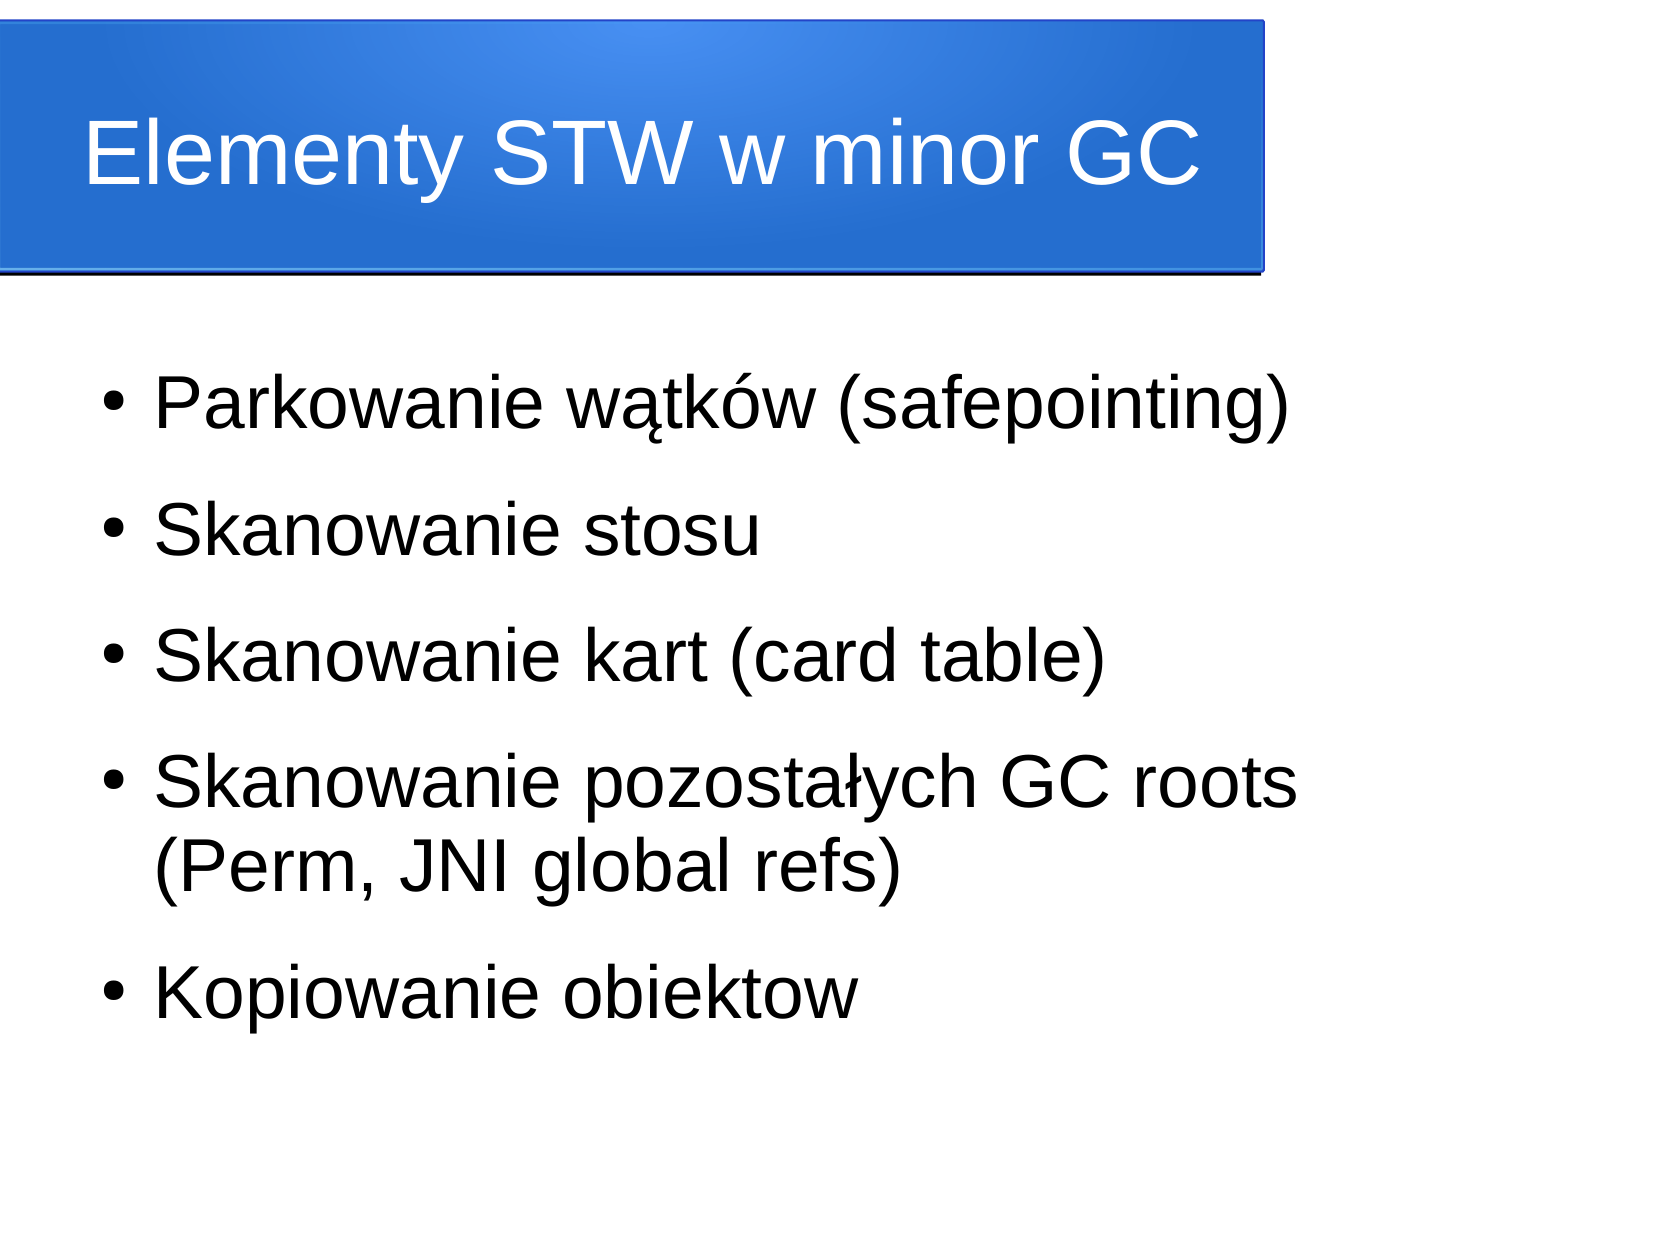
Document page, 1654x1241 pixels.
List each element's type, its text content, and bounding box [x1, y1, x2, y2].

title Elementy STW w minor GC [82, 49, 1250, 257]
list Parkowanie wątków (safepointing) Skanowanie stosu Skanowanie kart (card table) Skanowanie pozostałych GC roots (Perm, JNI global refs) Kopiowanie obiektow [82, 360, 1538, 1081]
